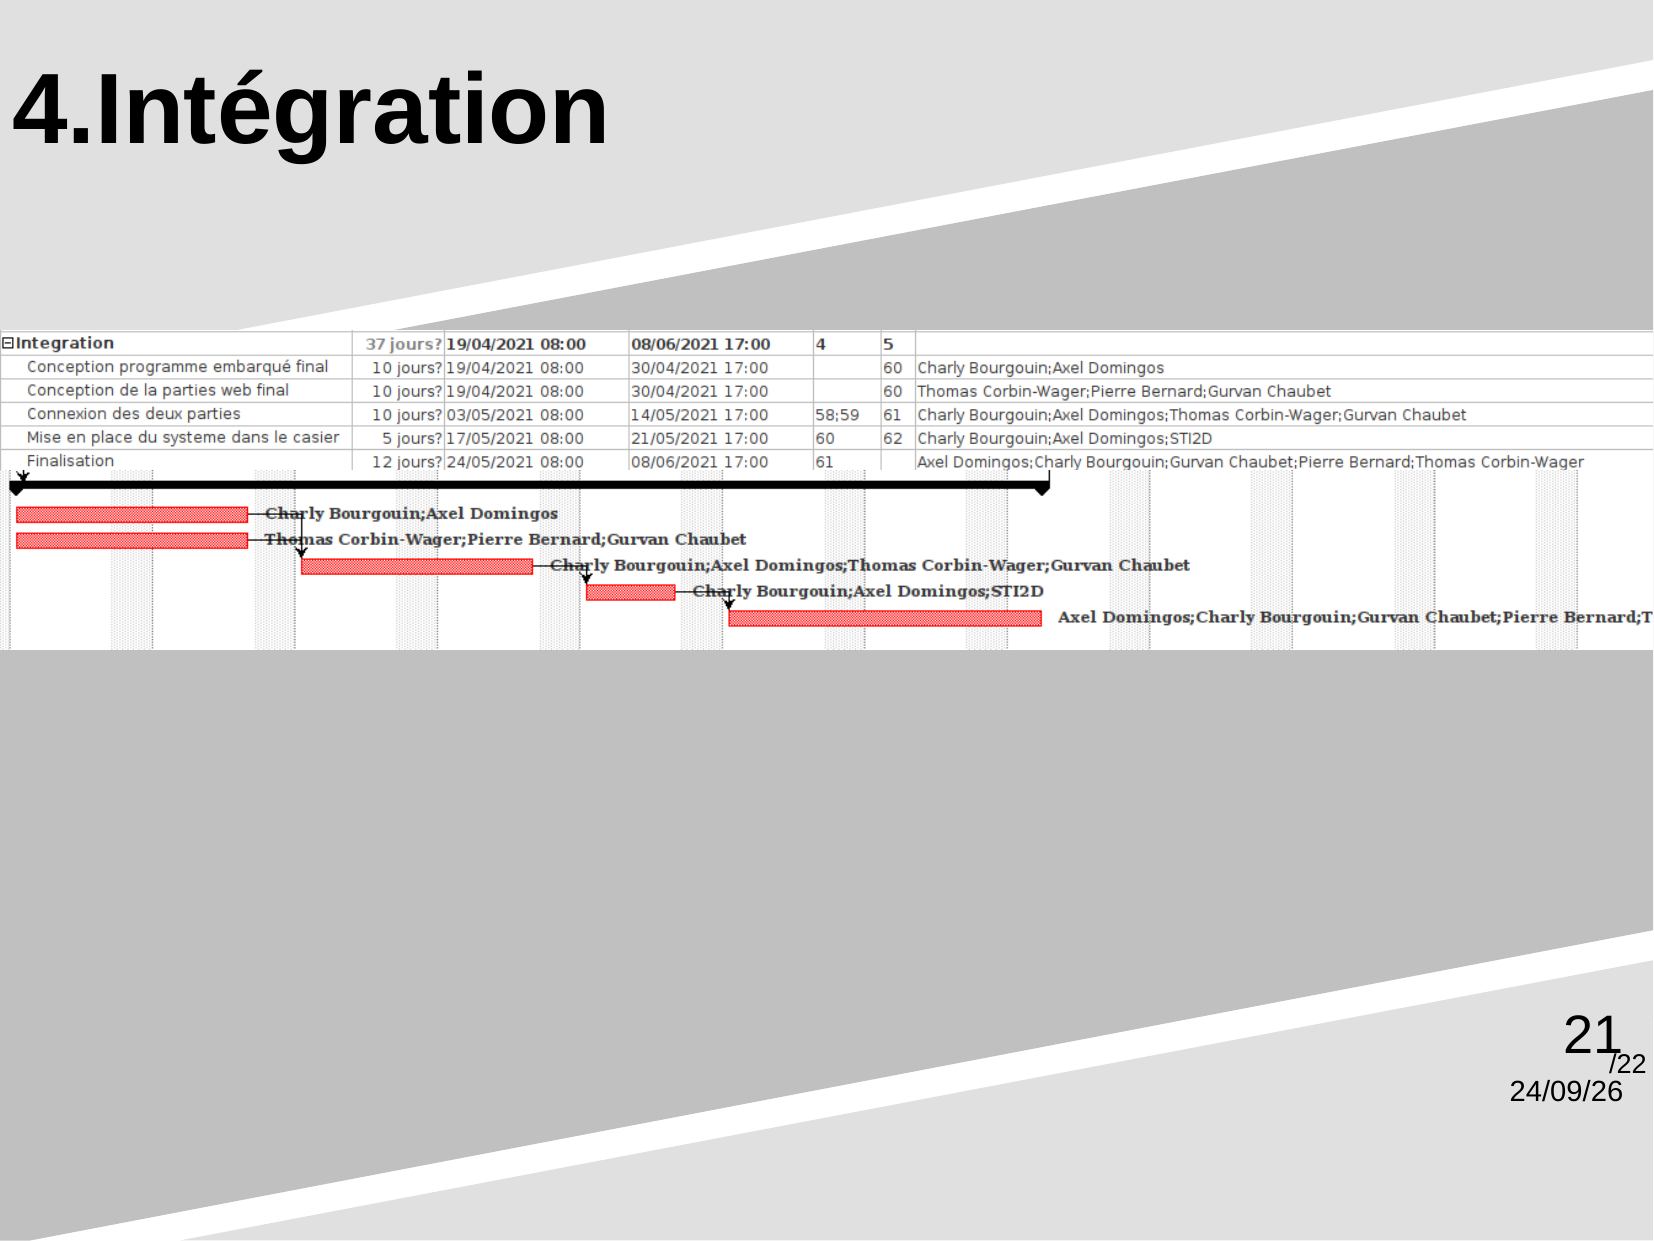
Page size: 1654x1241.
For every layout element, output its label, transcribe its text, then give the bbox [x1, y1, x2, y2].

title 4.Intégration [12, 5, 1501, 213]
picture [0, 330, 1653, 650]
text_box /22 [1594, 1041, 1653, 1087]
